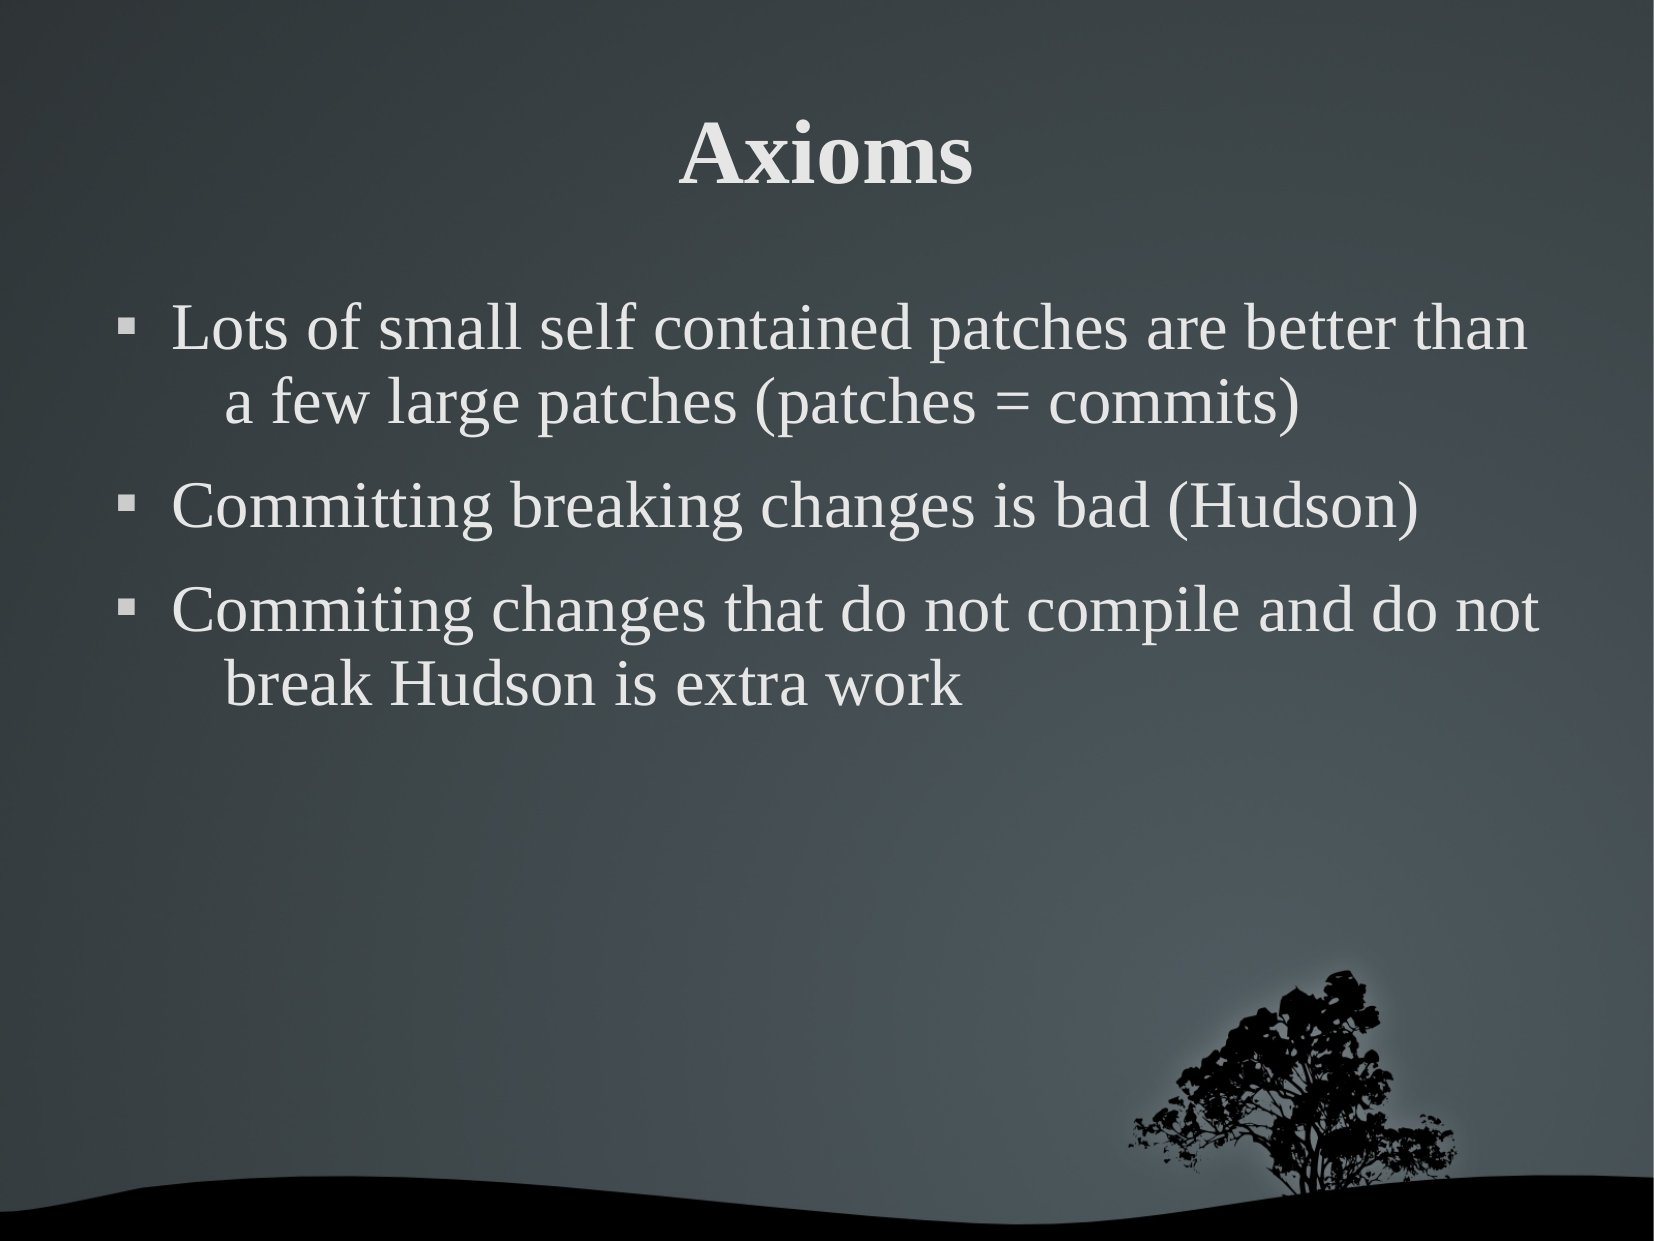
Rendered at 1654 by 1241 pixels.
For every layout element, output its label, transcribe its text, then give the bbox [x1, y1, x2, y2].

list Lots of small self contained patches are better than a few large patches (patches = commits) Committing breaking changes is bad (Hudson) Commiting changes that do not compile and do not break Hudson is extra work [82, 290, 1571, 1094]
picture [0, 0, 1654, 1241]
title Axioms [82, 56, 1571, 250]
